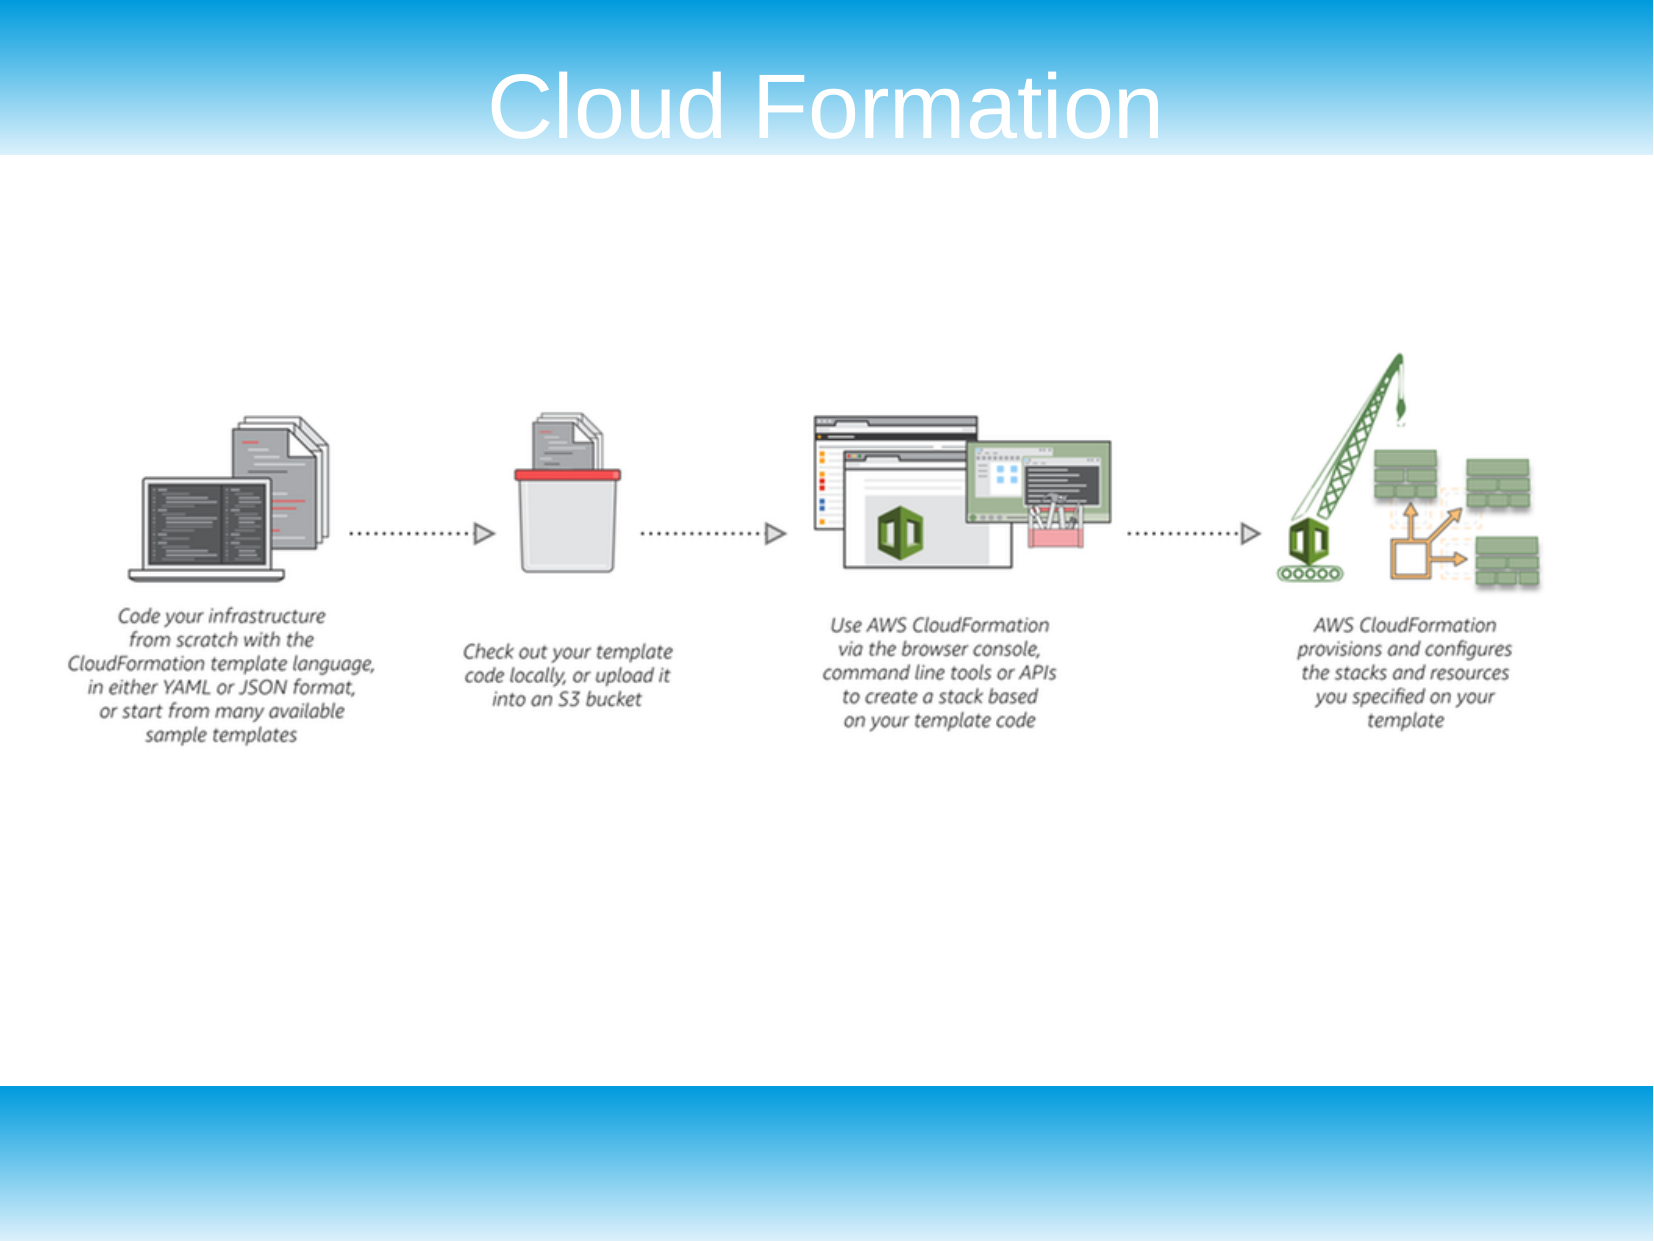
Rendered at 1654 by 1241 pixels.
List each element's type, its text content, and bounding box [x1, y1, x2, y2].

picture [59, 342, 1559, 755]
title Cloud Formation [82, 49, 1571, 155]
